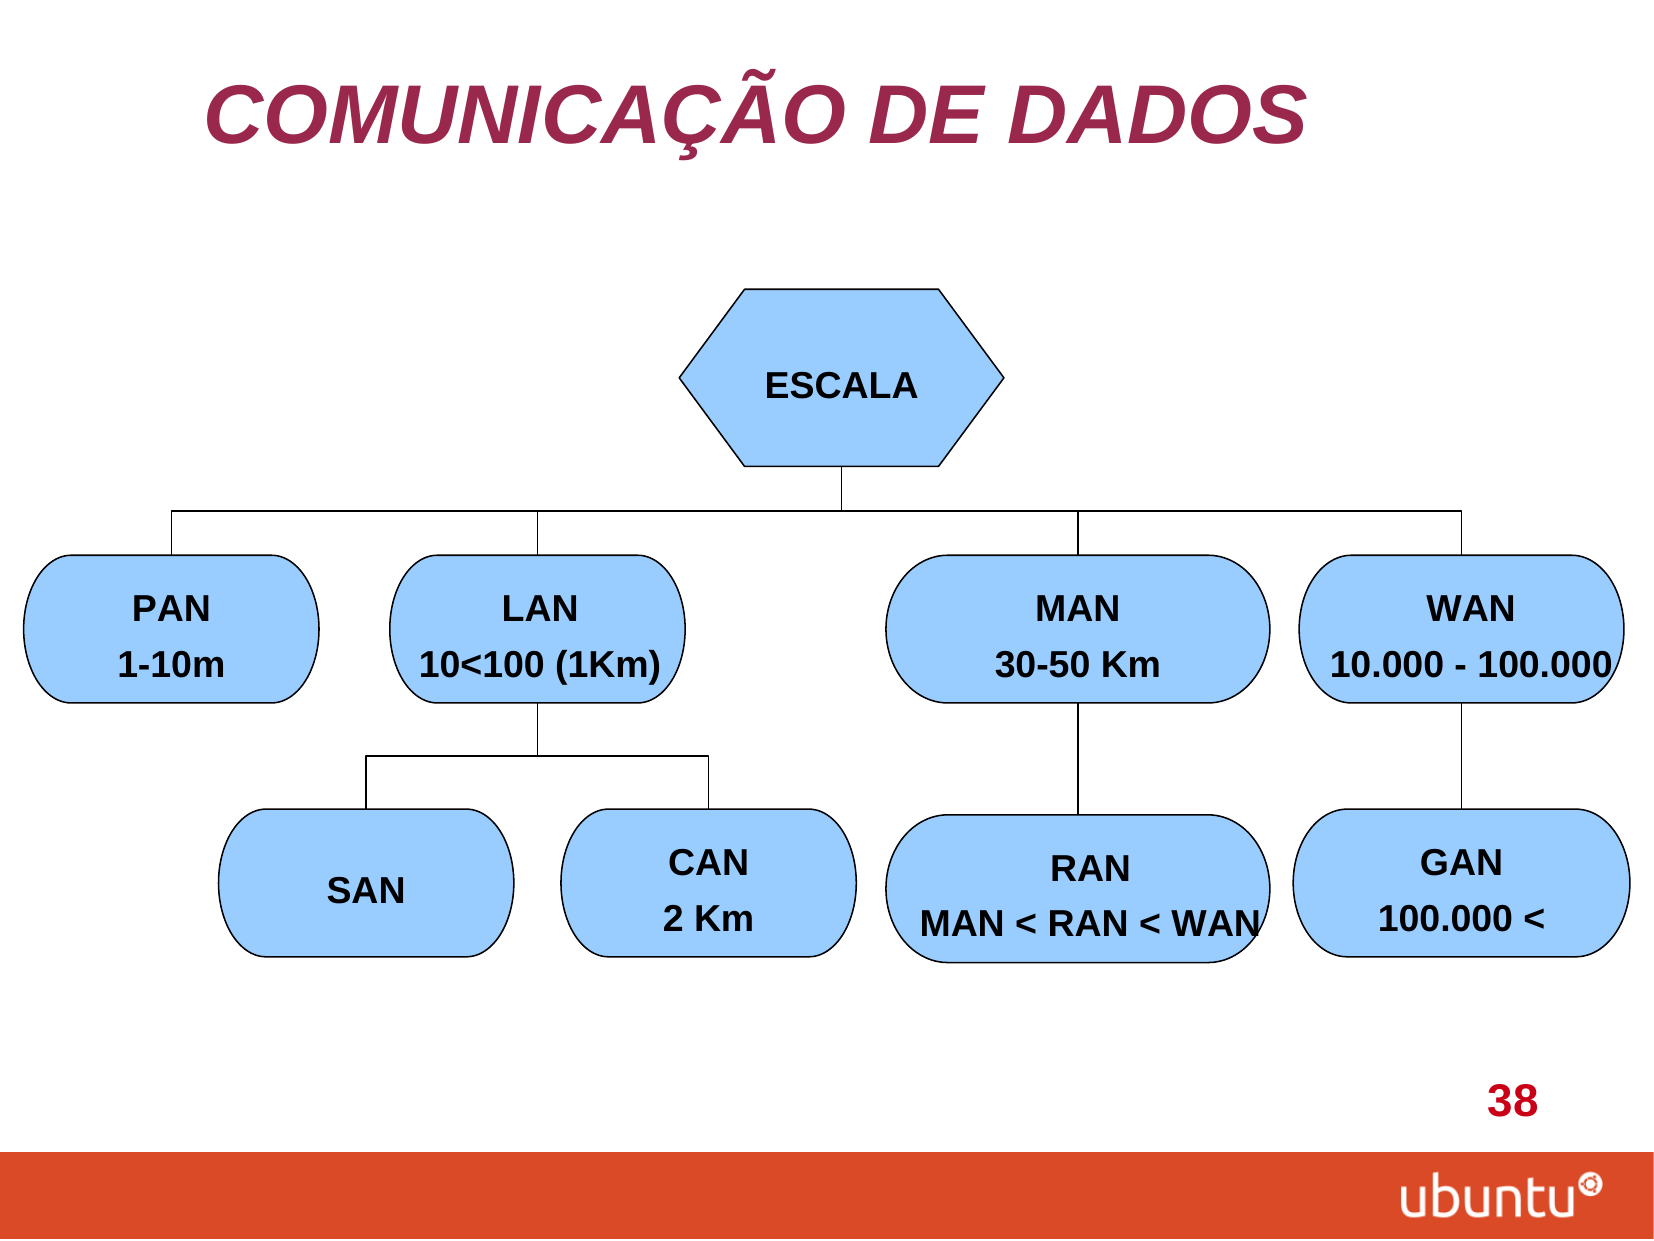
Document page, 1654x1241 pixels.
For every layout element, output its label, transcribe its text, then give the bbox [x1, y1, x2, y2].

text_box SAN [218, 809, 514, 957]
title COMUNICAÇÃO DE DADOS [11, 7, 1501, 200]
text_box <number> [1473, 1063, 1654, 1134]
text_box GAN 100.000 < [1293, 809, 1630, 957]
text_box CAN 2 Km [560, 809, 857, 957]
text_box LAN 10<100 (1Km)‏ [389, 555, 686, 703]
text_box WAN 10.000 - 100.000 [1299, 555, 1624, 703]
picture [0, 1152, 1654, 1239]
text_box ESCALA [679, 289, 1004, 467]
text_box MAN 30-50 Km [885, 555, 1270, 703]
text_box RAN MAN < RAN < WAN [885, 814, 1270, 963]
text_box PAN 1-10m [23, 555, 320, 703]
